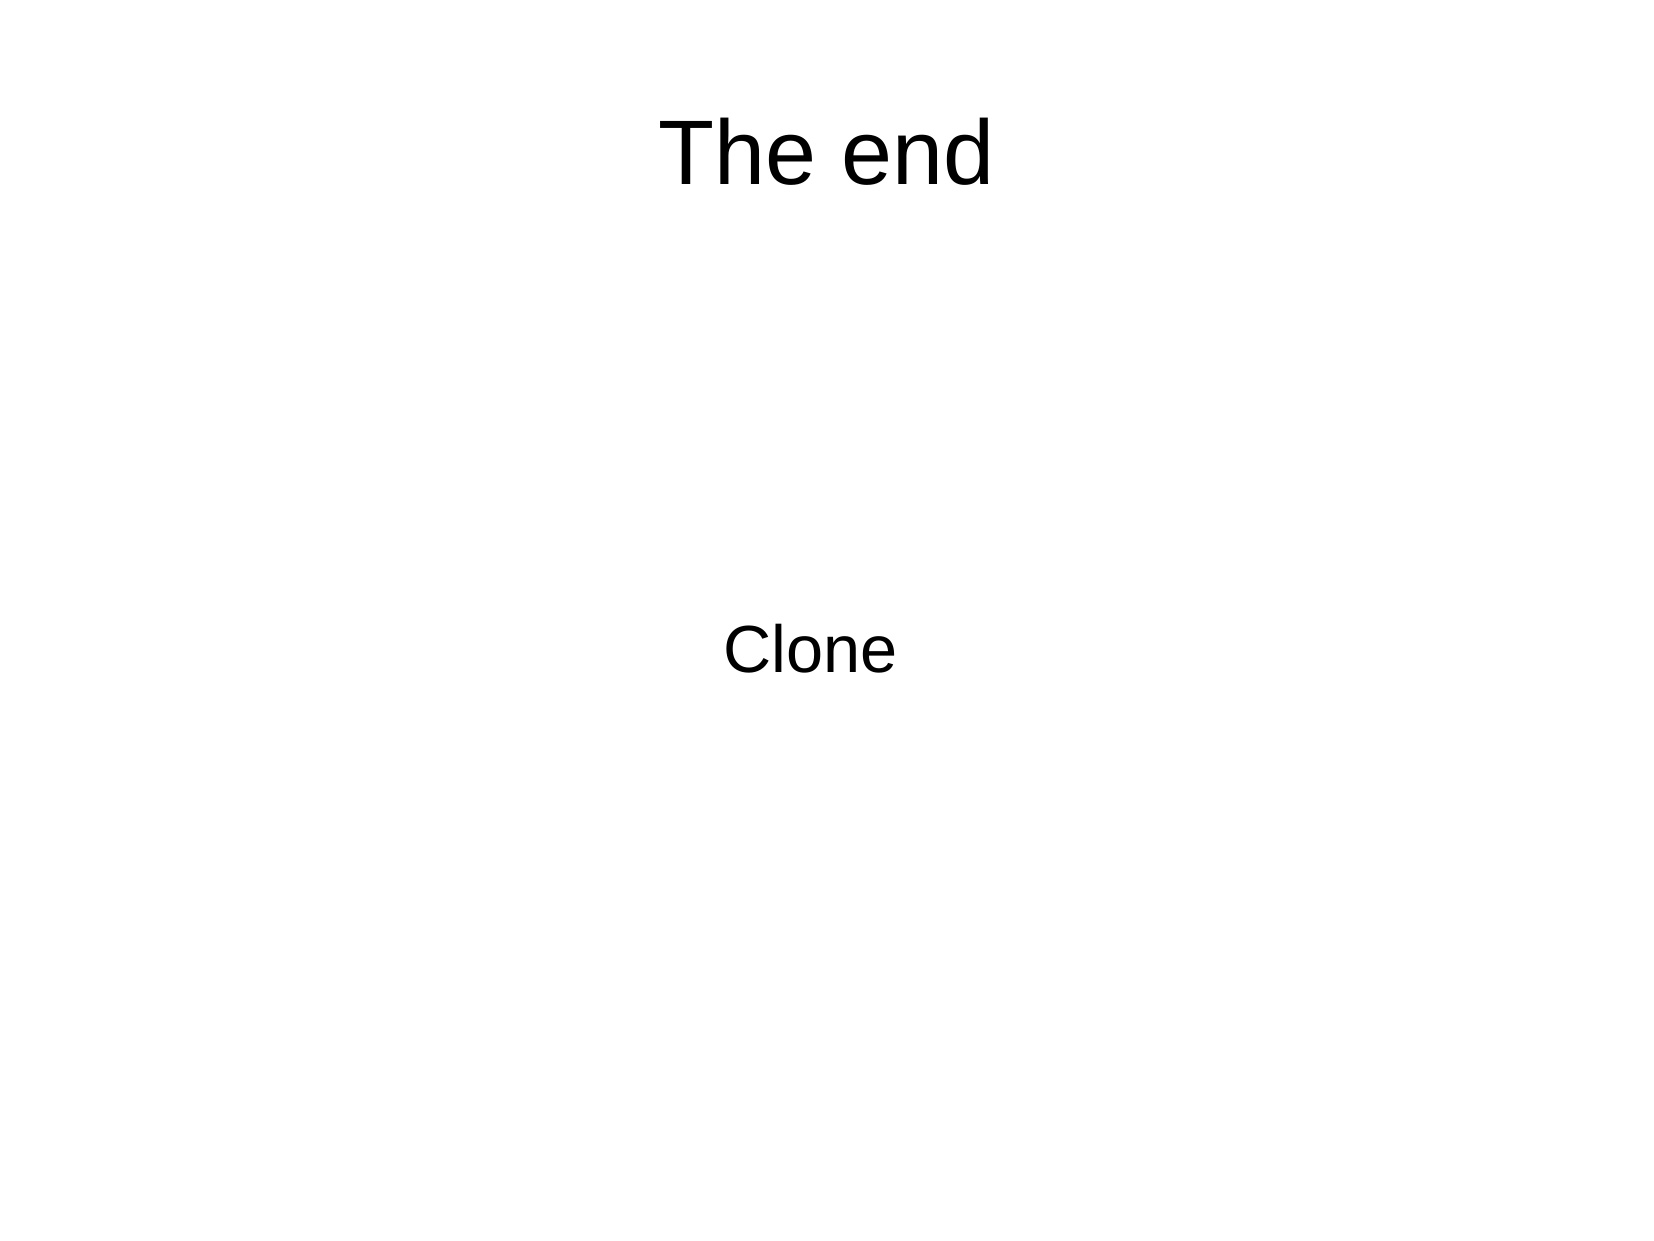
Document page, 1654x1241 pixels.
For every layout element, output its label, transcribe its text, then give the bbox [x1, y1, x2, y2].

title The end [82, 49, 1571, 257]
subtitle Clone [82, 290, 1538, 1010]
